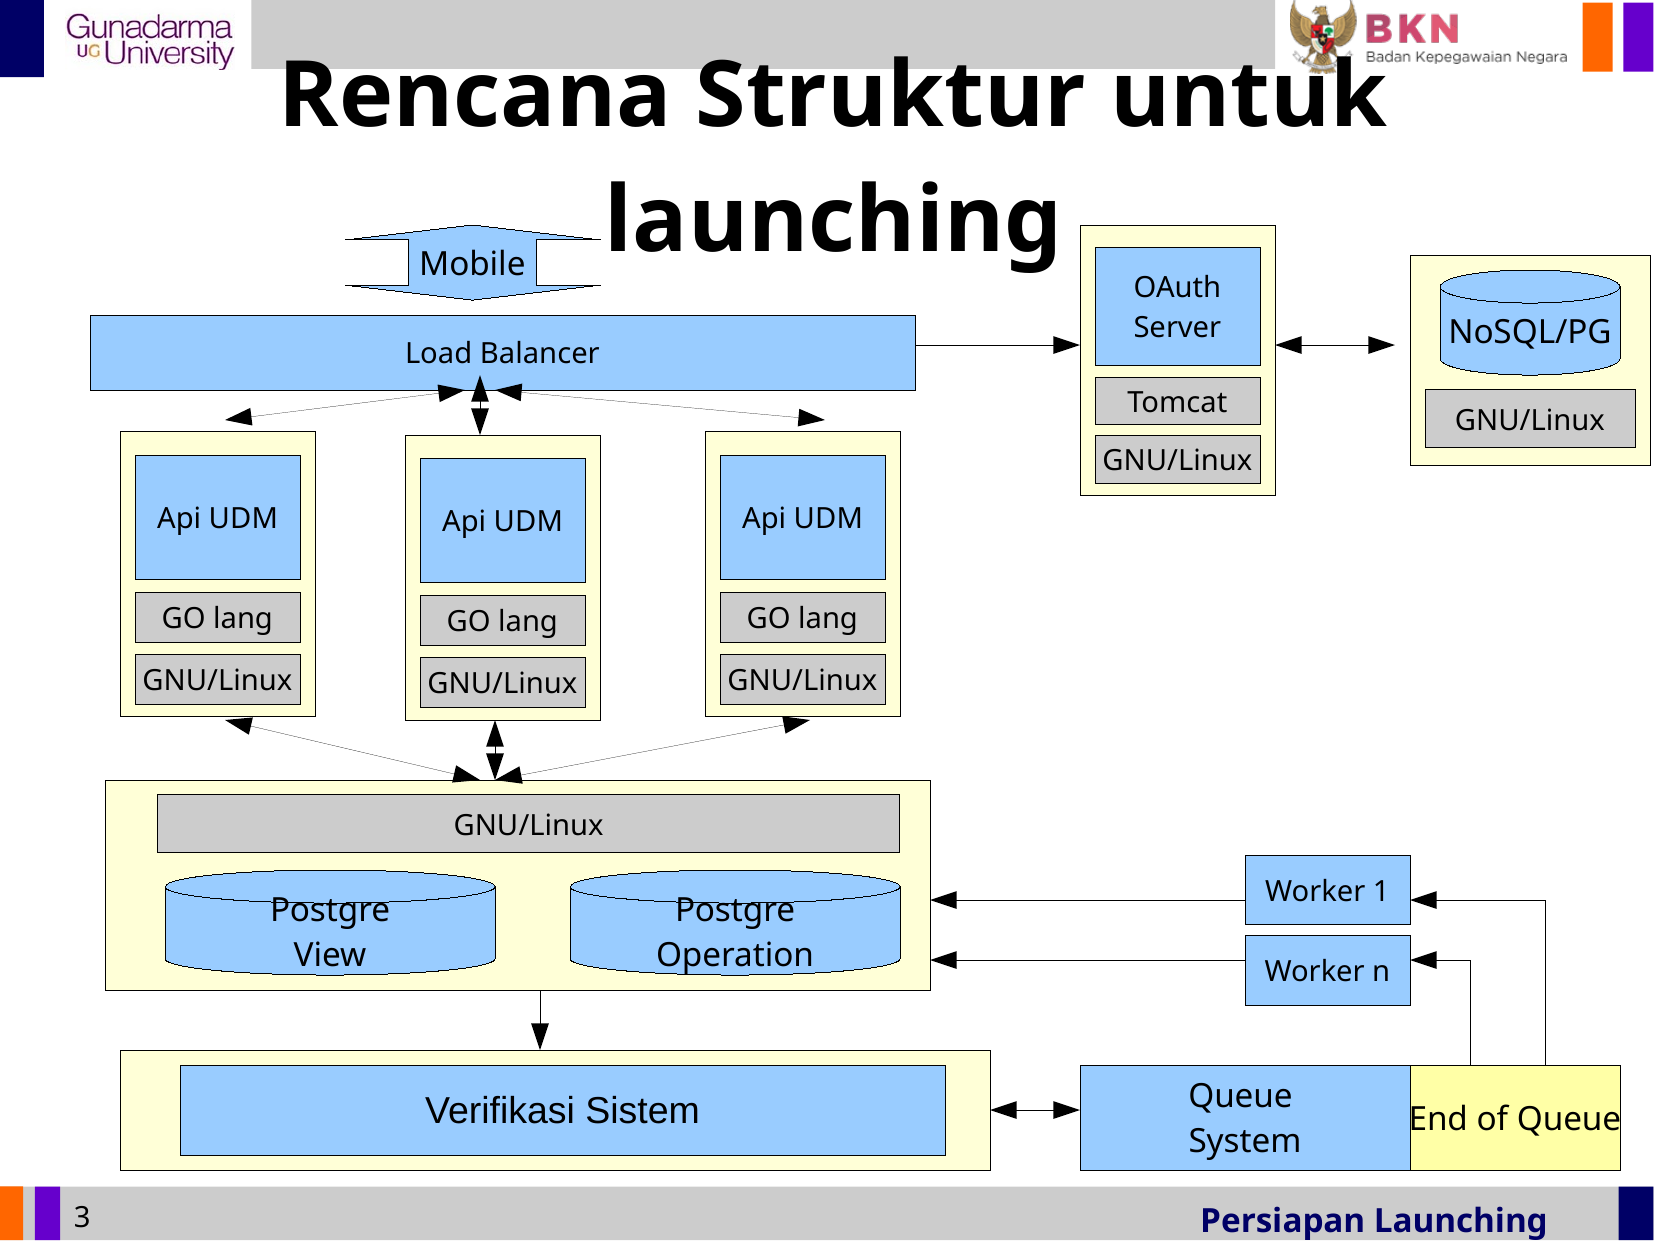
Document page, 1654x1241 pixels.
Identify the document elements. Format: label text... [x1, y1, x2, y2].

text_box Load Balancer [90, 315, 916, 391]
text_box [120, 1050, 991, 1171]
text_box [120, 431, 316, 717]
text_box NoSQL/PG [1440, 270, 1621, 376]
text_box GNU/Linux [1425, 389, 1636, 448]
text_box OAuth Server [1095, 247, 1261, 366]
text_box GNU/Linux [720, 654, 886, 705]
text_box GO lang [420, 595, 586, 646]
text_box GNU/Linux [135, 654, 301, 705]
text_box Postgre View [165, 870, 496, 976]
text_box Verifikasi Sistem [180, 1065, 946, 1156]
text_box [1410, 255, 1651, 466]
text_box [105, 780, 931, 991]
text_box Queue System [1080, 1065, 1410, 1171]
text_box Worker n [1245, 935, 1411, 1006]
text_box Mobile [345, 225, 601, 301]
text_box GNU/Linux [157, 794, 900, 853]
picture [65, 0, 235, 70]
picture [1290, 0, 1567, 74]
title Rencana Struktur untuk launching [77, 90, 1591, 217]
text_box [1080, 225, 1276, 496]
text_box GO lang [135, 592, 301, 643]
text_box GNU/Linux [1095, 435, 1261, 484]
text_box Api UDM [135, 455, 301, 580]
text_box Worker 1 [1245, 855, 1411, 925]
text_box Api UDM [420, 458, 586, 583]
text_box GNU/Linux [420, 657, 586, 708]
text_box Postgre Operation [570, 870, 901, 976]
text_box GO lang [720, 592, 886, 643]
text_box Tomcat [1095, 377, 1261, 425]
text_box [405, 435, 601, 721]
text_box [705, 431, 901, 717]
text_box End of Queue [1410, 1065, 1621, 1171]
text_box Api UDM [720, 455, 886, 580]
